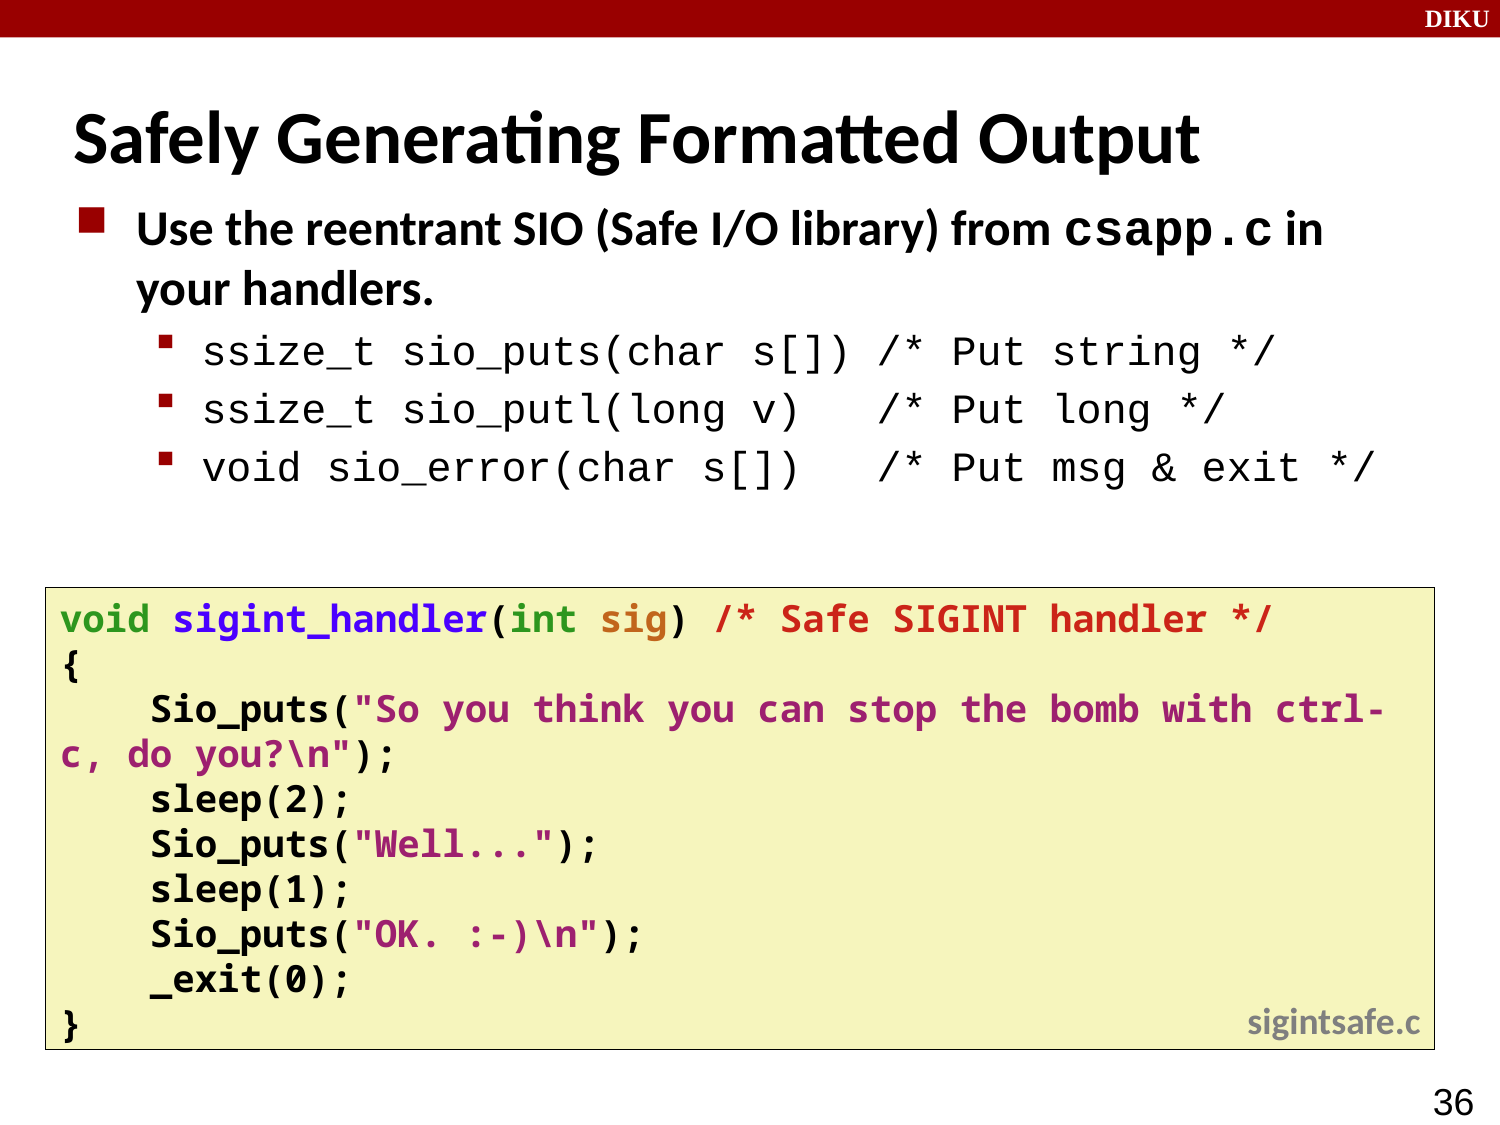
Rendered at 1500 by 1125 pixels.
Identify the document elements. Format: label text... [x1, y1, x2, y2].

text_box sigintsafe.c [1232, 989, 1436, 1050]
text_box void sigint_handler(int sig) /* Safe SIGINT handler */ { Sio_puts("So you think you can stop the bomb with ctrl-c, do you?\n"); sleep(2); Sio_puts("Well..."); sleep(1); Sio_puts("OK. :-)\n"); _exit(0); } [45, 587, 1434, 1050]
text_box Use the reentrant SIO (Safe I/O library) from csapp.c in your handlers. ssize_t sio_puts(char s[]) /* Put string */ ssize_t sio_putl(long v) /* Put long */ void sio_error(char s[]) /* Put msg & exit */ [65, 187, 1434, 525]
text_box Safely Generating Formatted Output [58, 71, 1400, 197]
